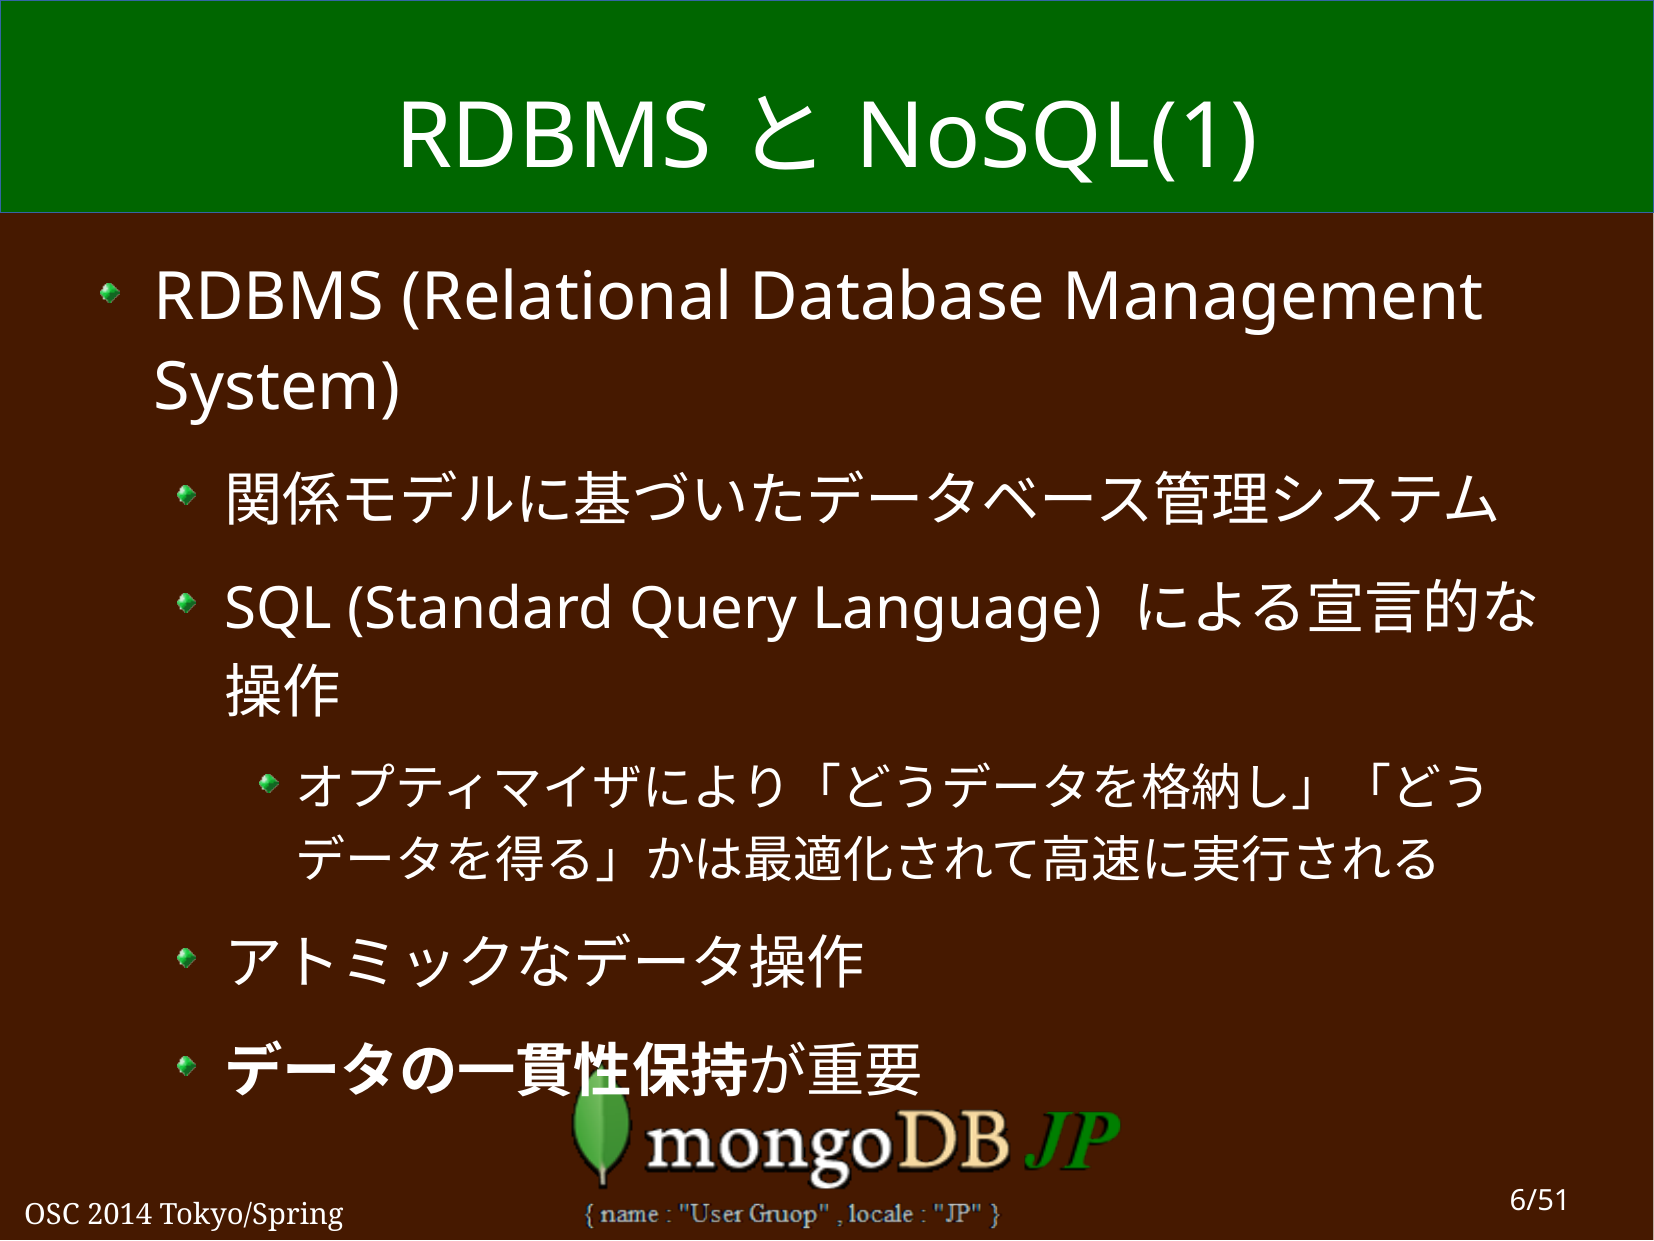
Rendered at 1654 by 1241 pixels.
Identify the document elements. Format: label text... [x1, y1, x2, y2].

picture [820, 1063, 833, 1067]
picture [888, 1058, 898, 1065]
picture [837, 1063, 851, 1067]
picture [875, 1058, 884, 1065]
picture [902, 1058, 911, 1065]
list RDBMS (Relational Database Management System) 関係モデルに基づいたデータベース管理システム SQL (Standard Query Language) による宣言的な操作 オプティマイザにより「どうデータを格納し」「どうデータを得る」かは最適化されて高速に実行される アトミックなデータ操作 データの一貫性保持が重要 [82, 247, 1571, 968]
picture [566, 1058, 1140, 1241]
picture [882, 1078, 903, 1086]
picture [177, 1056, 196, 1076]
picture [820, 1070, 833, 1074]
picture [837, 1070, 851, 1074]
title RDBMSとNoSQL(1) [82, 49, 1571, 207]
